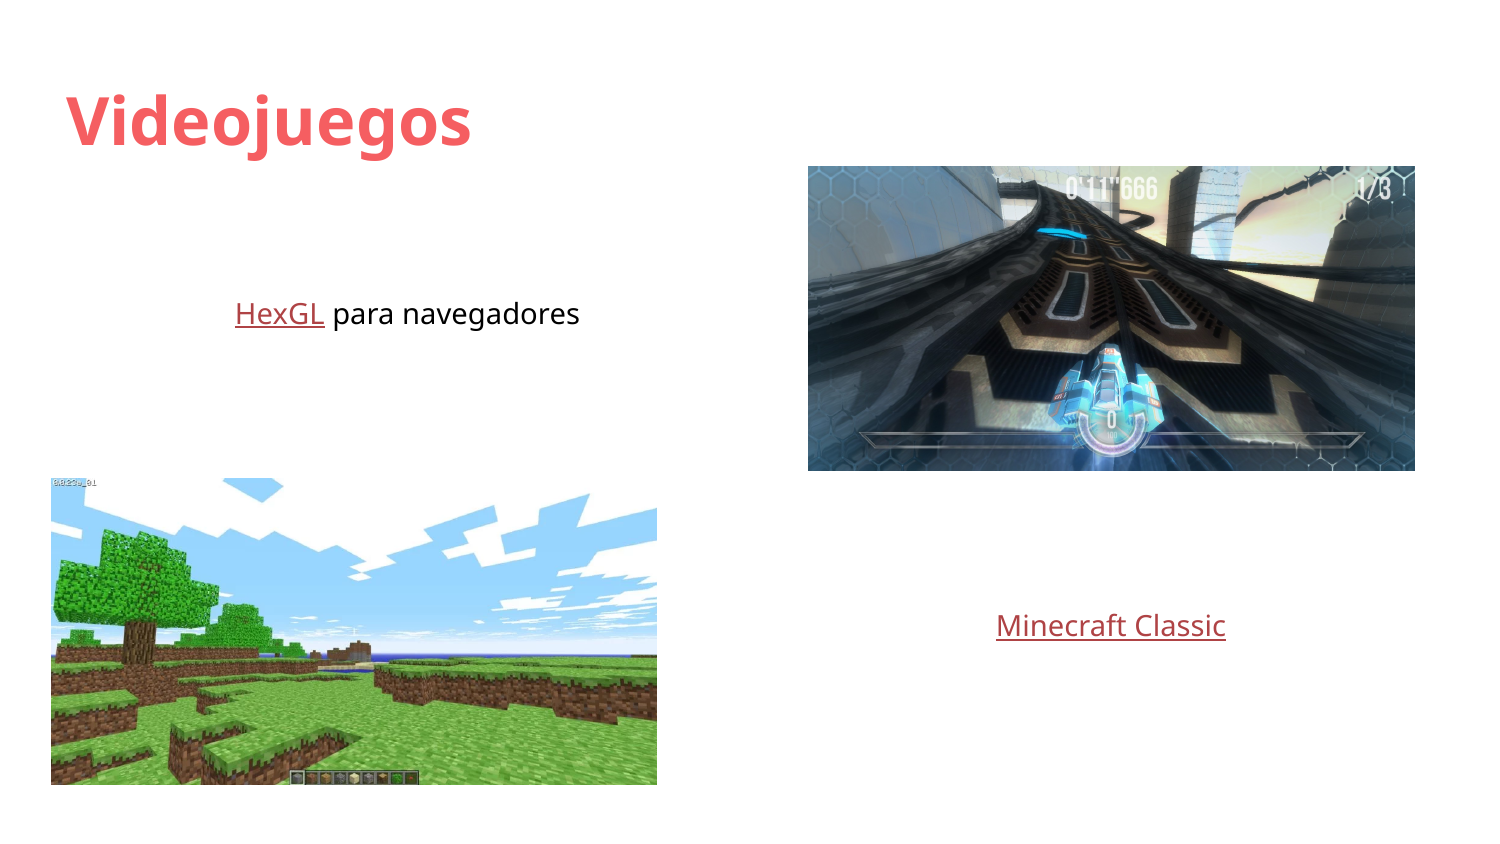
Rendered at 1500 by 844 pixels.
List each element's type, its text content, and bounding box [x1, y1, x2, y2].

text_box HexGL para navegadores [73, 279, 742, 358]
picture [51, 478, 657, 785]
picture [808, 166, 1415, 472]
text_box Minecraft Classic [776, 592, 1446, 671]
title Videojuegos [51, 64, 1449, 167]
